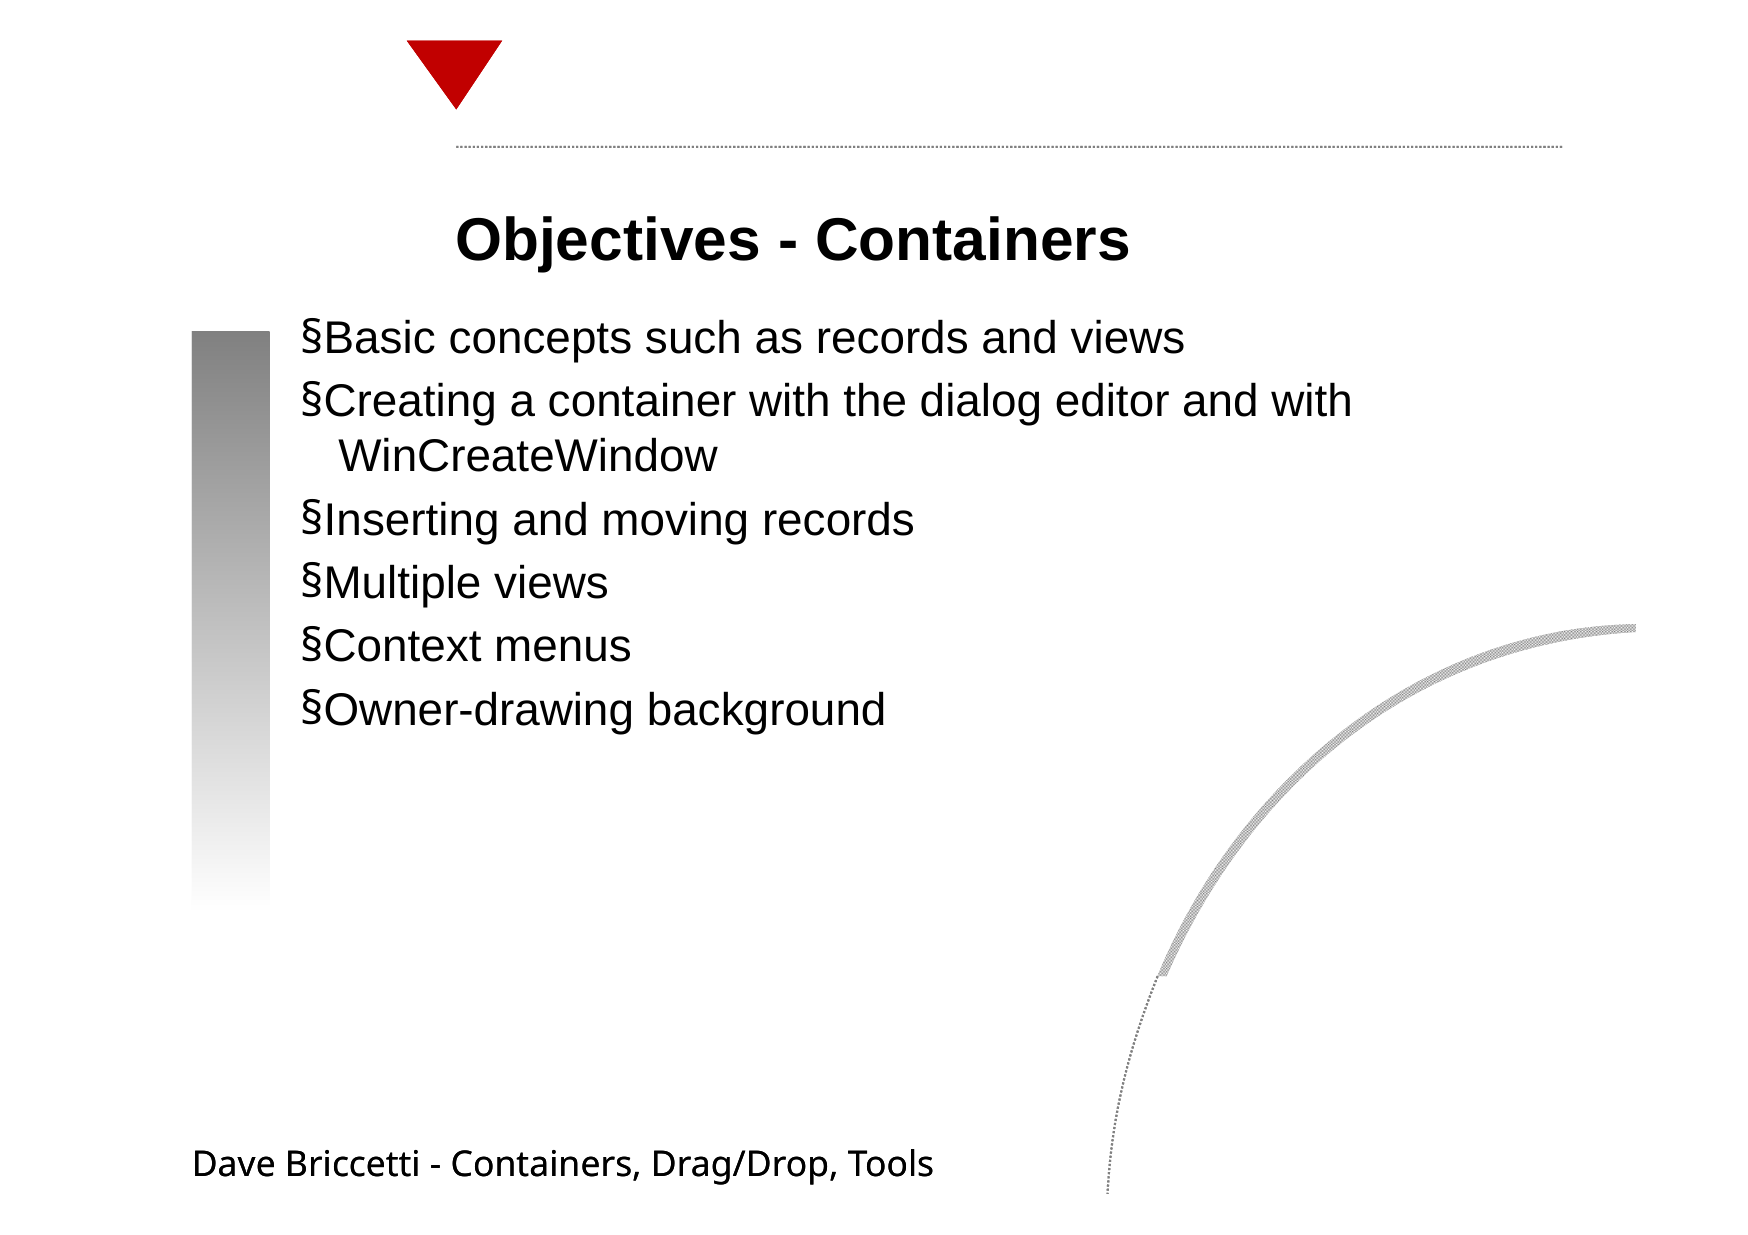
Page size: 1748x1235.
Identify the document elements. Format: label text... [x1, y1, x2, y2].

text_box [406, 40, 503, 110]
text_box Objectives - Containers [455, 196, 1568, 277]
text_box Basic concepts such as records and views Creating a container with the dialog editor and with WinCreateWindow Inserting and moving records Multiple views Context menus Owner-drawing background [300, 307, 1561, 1123]
text_box Dave Briccetti - Containers, Drag/Drop, Tools [191, 1141, 1505, 1210]
text_box [1561, 624, 1636, 642]
text_box [192, 332, 269, 911]
